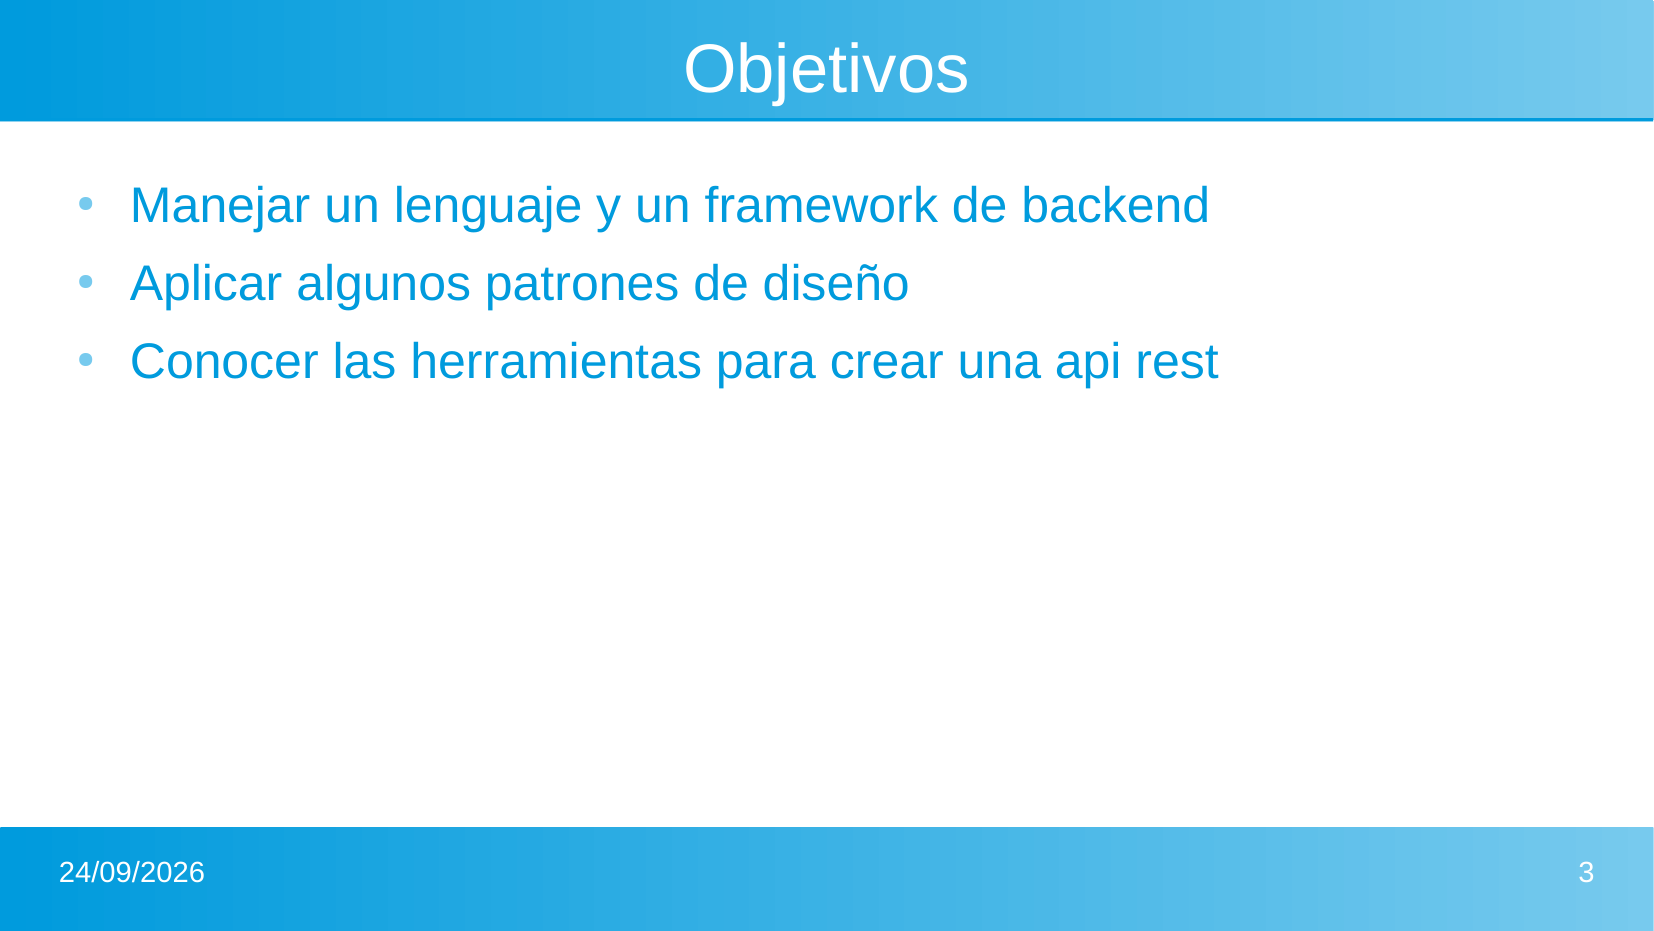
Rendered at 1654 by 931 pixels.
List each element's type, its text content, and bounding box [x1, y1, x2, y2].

list Manejar un lenguaje y un framework de backend Aplicar algunos patrones de diseño Conocer las herramientas para crear una api rest [59, 177, 1595, 768]
title Objetivos [59, 29, 1595, 108]
